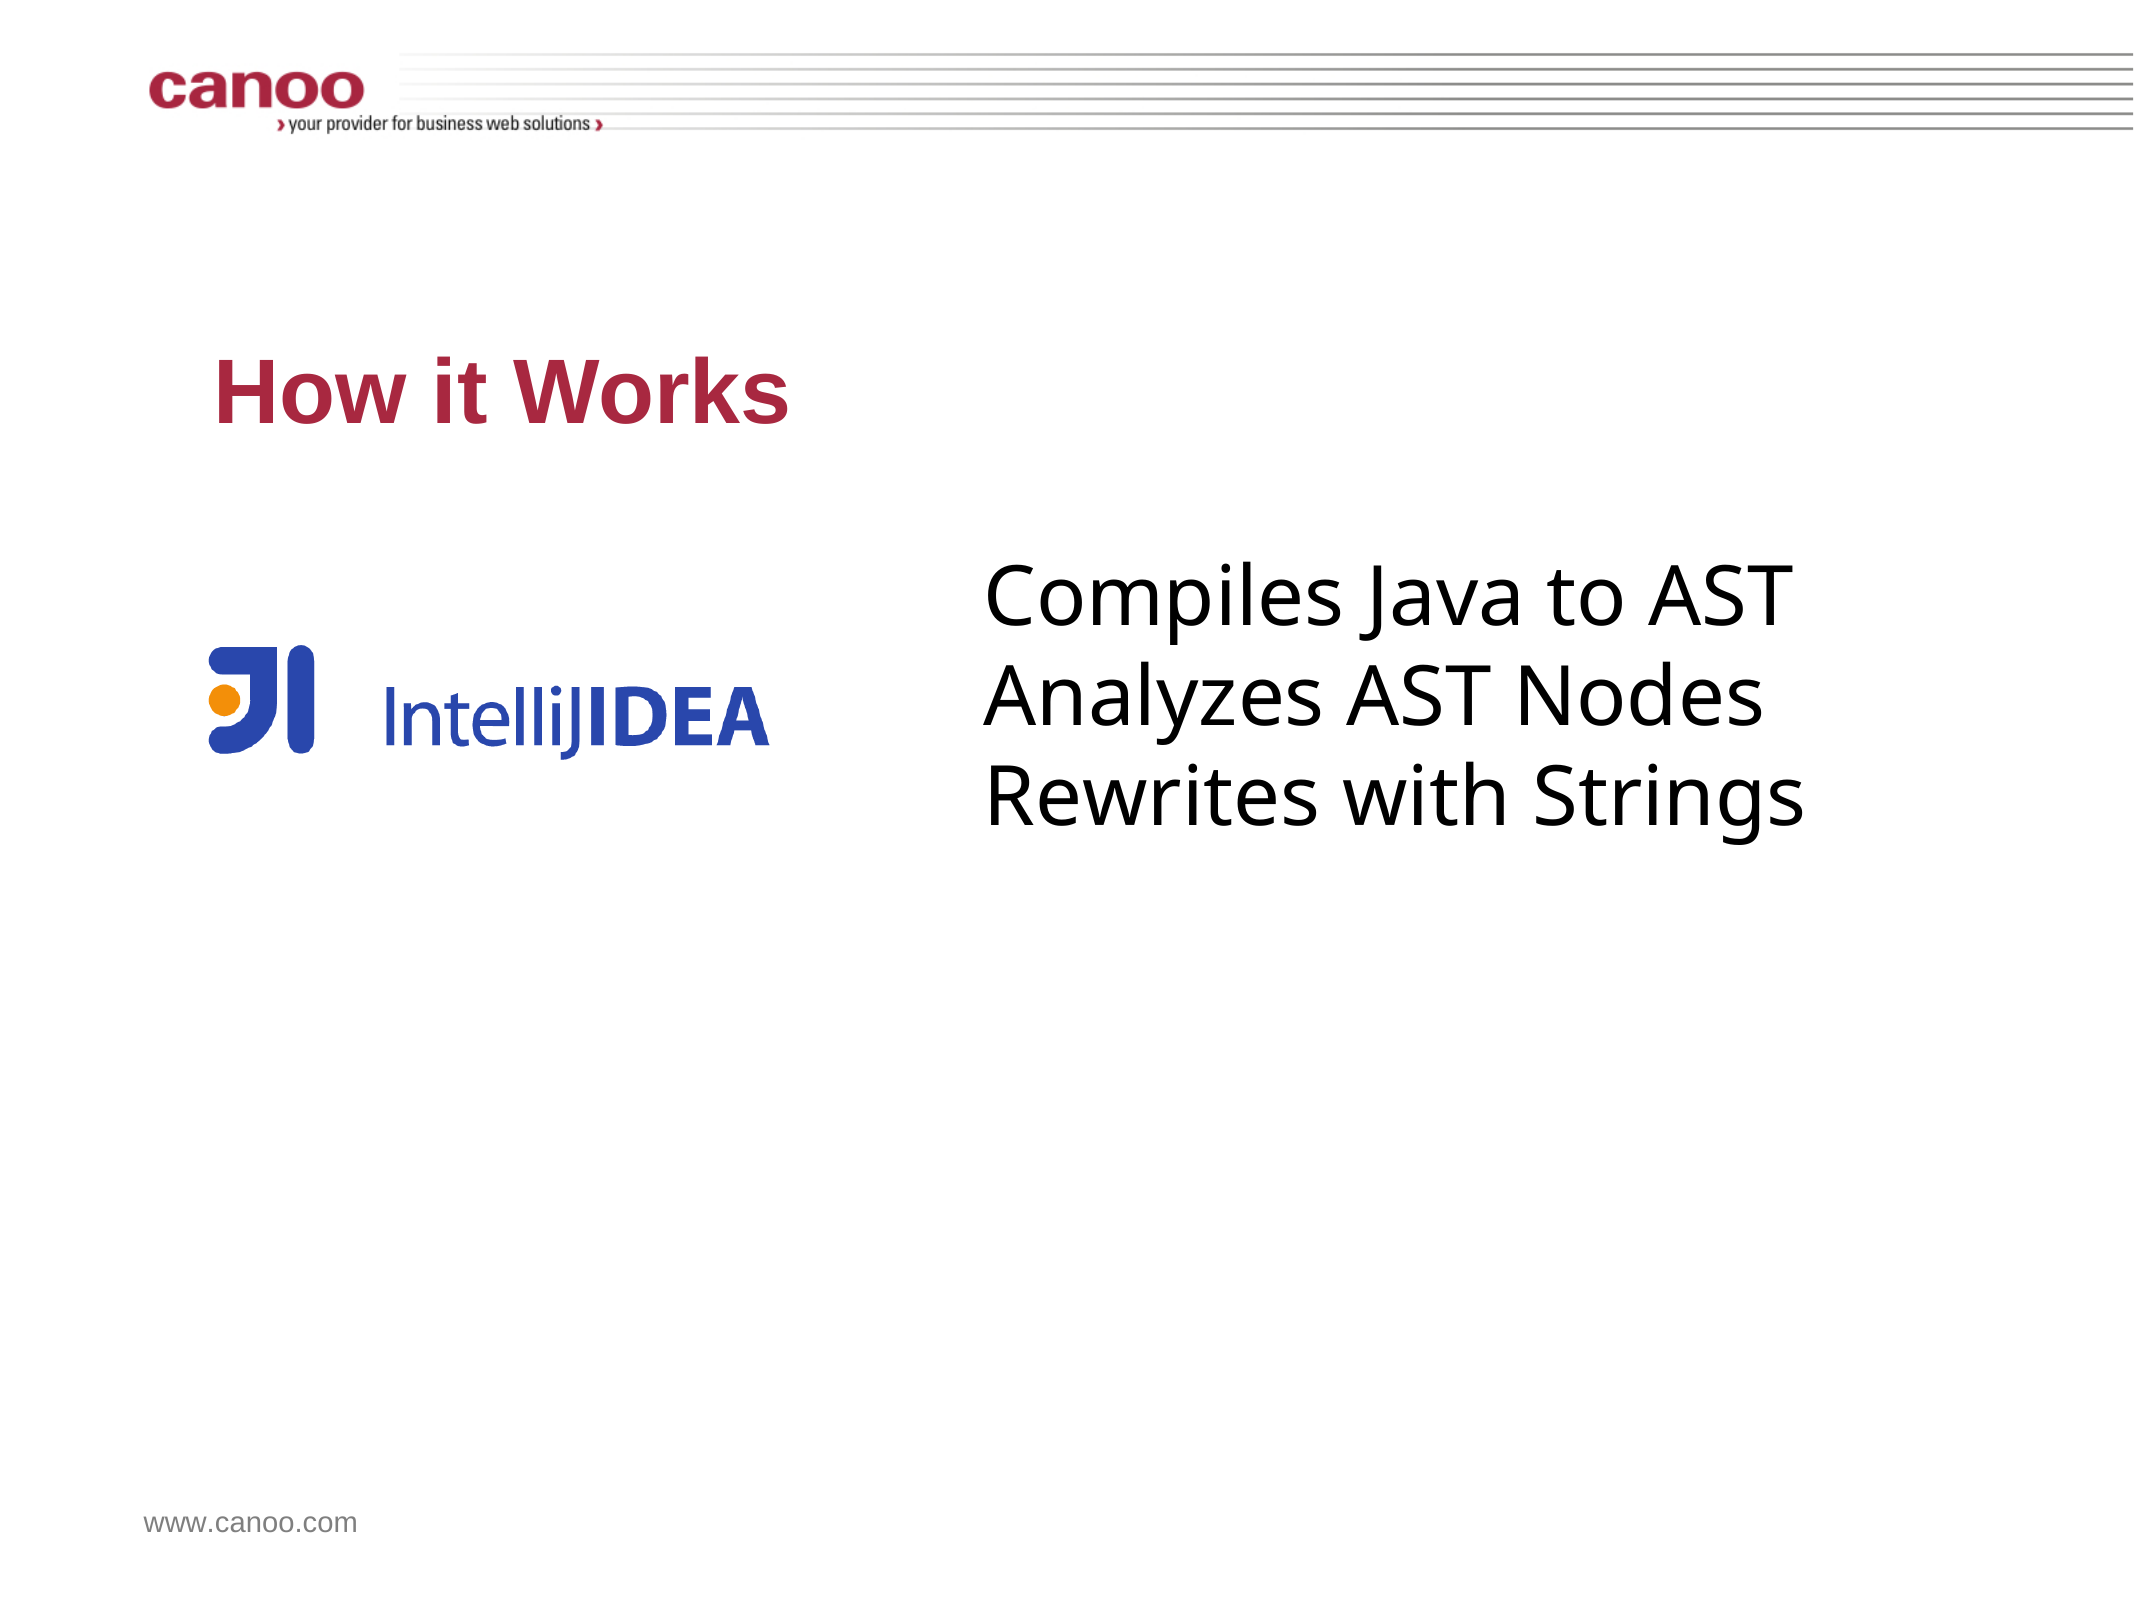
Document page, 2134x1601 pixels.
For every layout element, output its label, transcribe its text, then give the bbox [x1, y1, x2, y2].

text_box Compiles Java to AST Analyzes AST Nodes Rewrites with Strings [968, 535, 2057, 1137]
picture [0, 21, 2134, 188]
title How it Works [204, 220, 2020, 451]
picture [191, 644, 792, 761]
